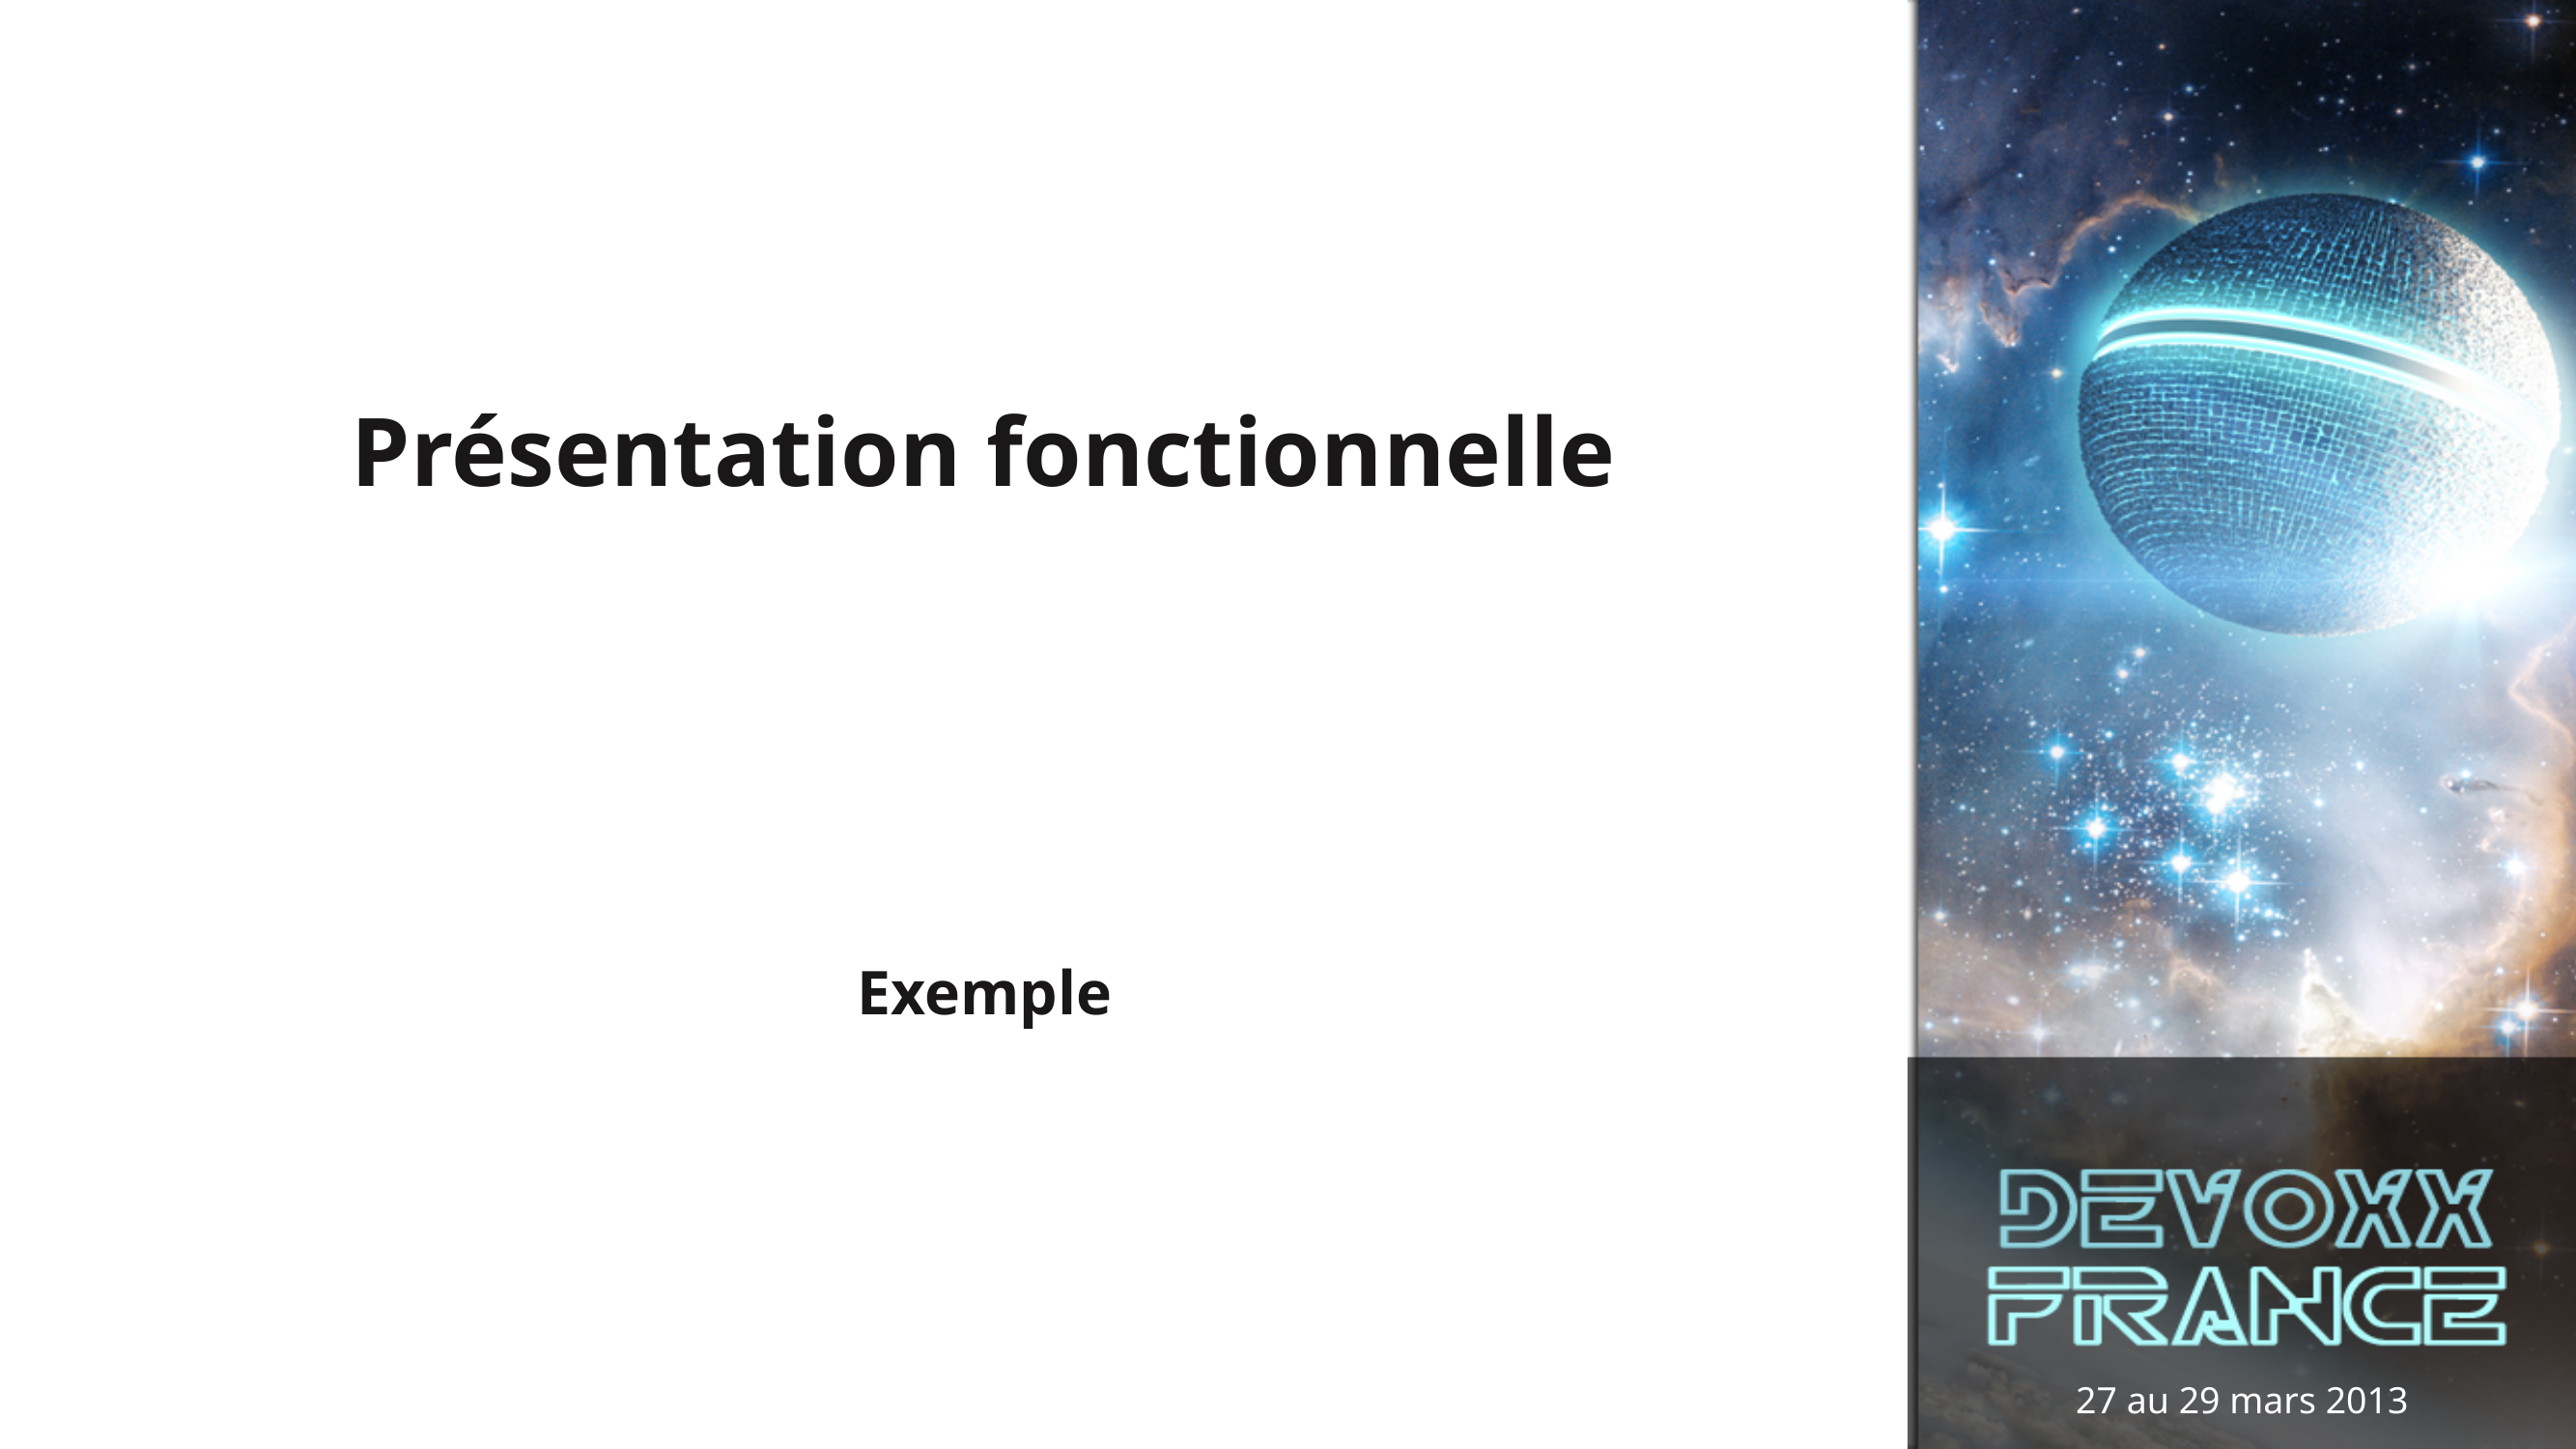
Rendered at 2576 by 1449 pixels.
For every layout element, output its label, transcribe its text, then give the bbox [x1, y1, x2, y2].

title Présentation fonctionnelle [171, 23, 1798, 513]
list Exemple [354, 946, 1616, 1406]
picture [1907, 0, 2576, 1449]
